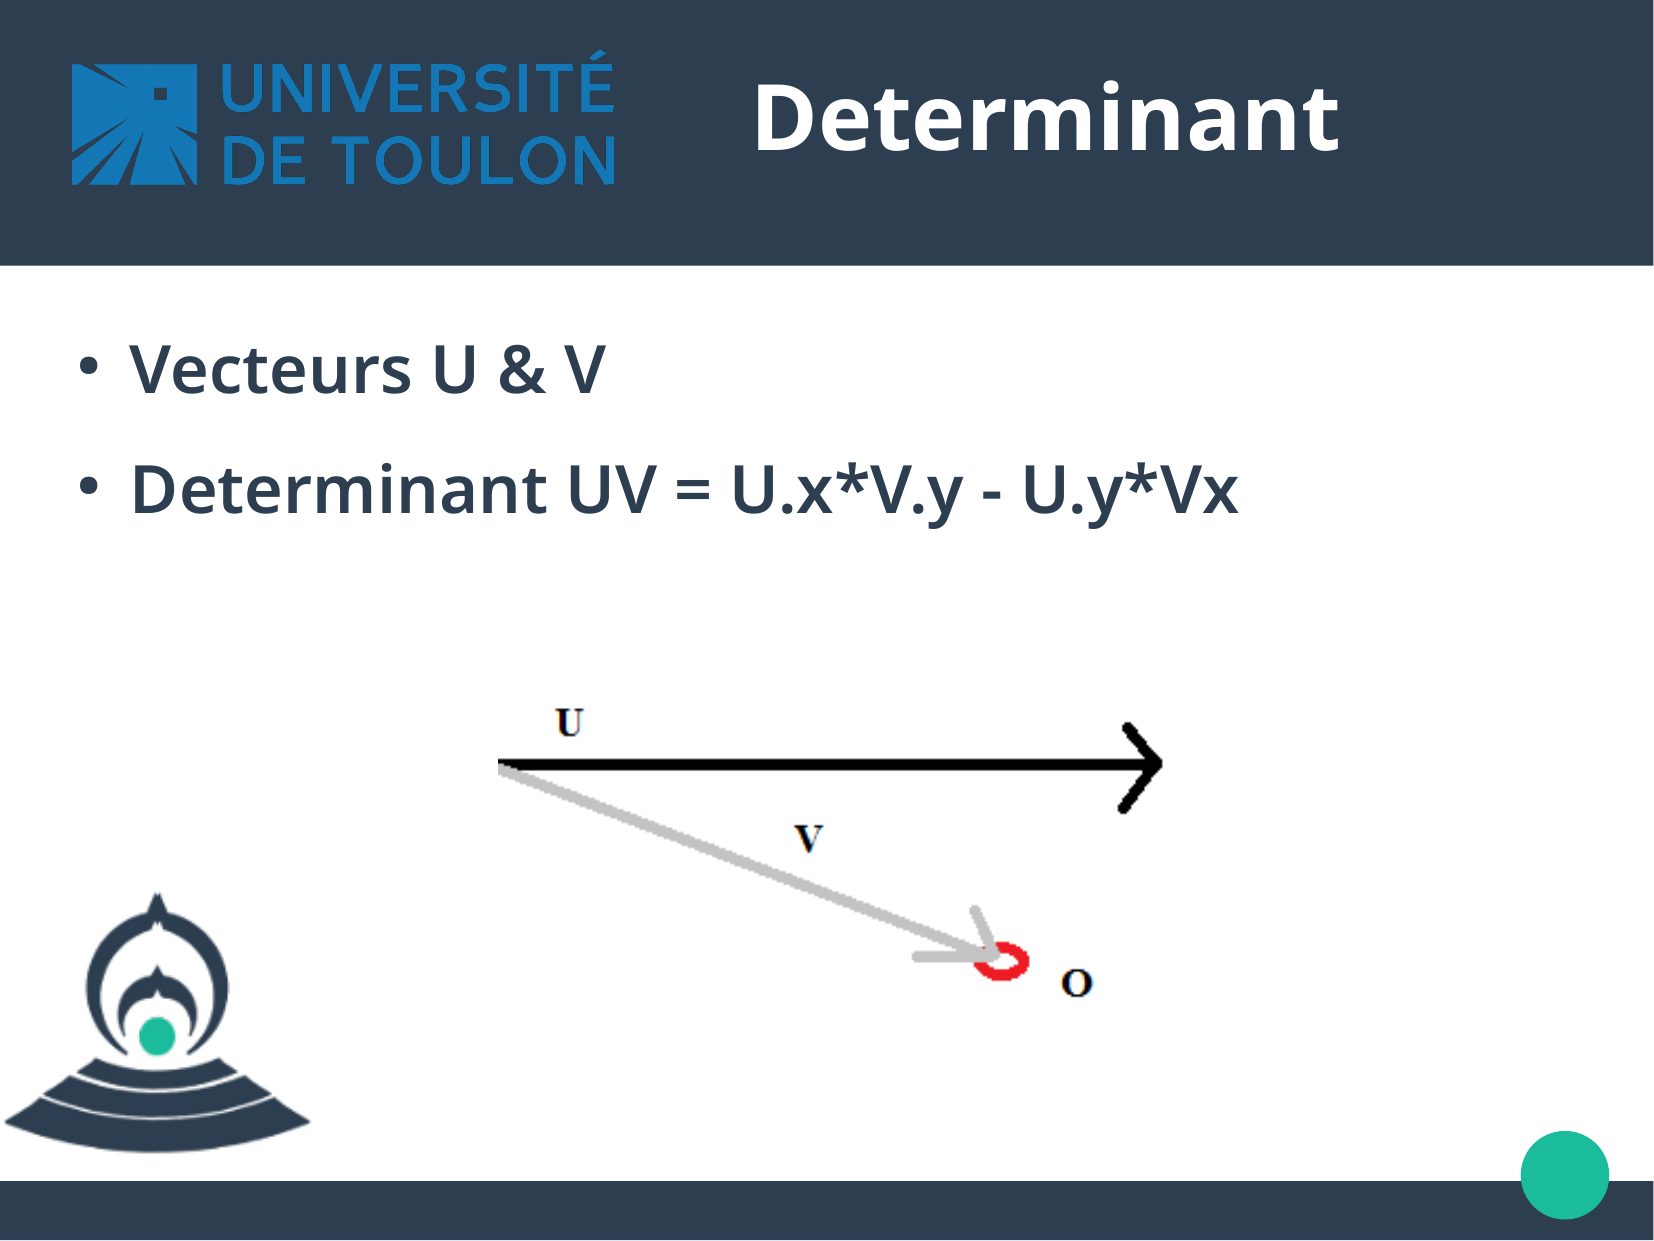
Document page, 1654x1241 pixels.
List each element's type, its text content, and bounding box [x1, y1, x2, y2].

picture [72, 49, 614, 185]
text_box Determinant [735, 45, 1606, 254]
picture [498, 659, 1216, 1051]
picture [2, 884, 316, 1160]
list Vecteurs U & V Determinant UV = U.x*V.y - U.y*Vx [59, 321, 1595, 1149]
